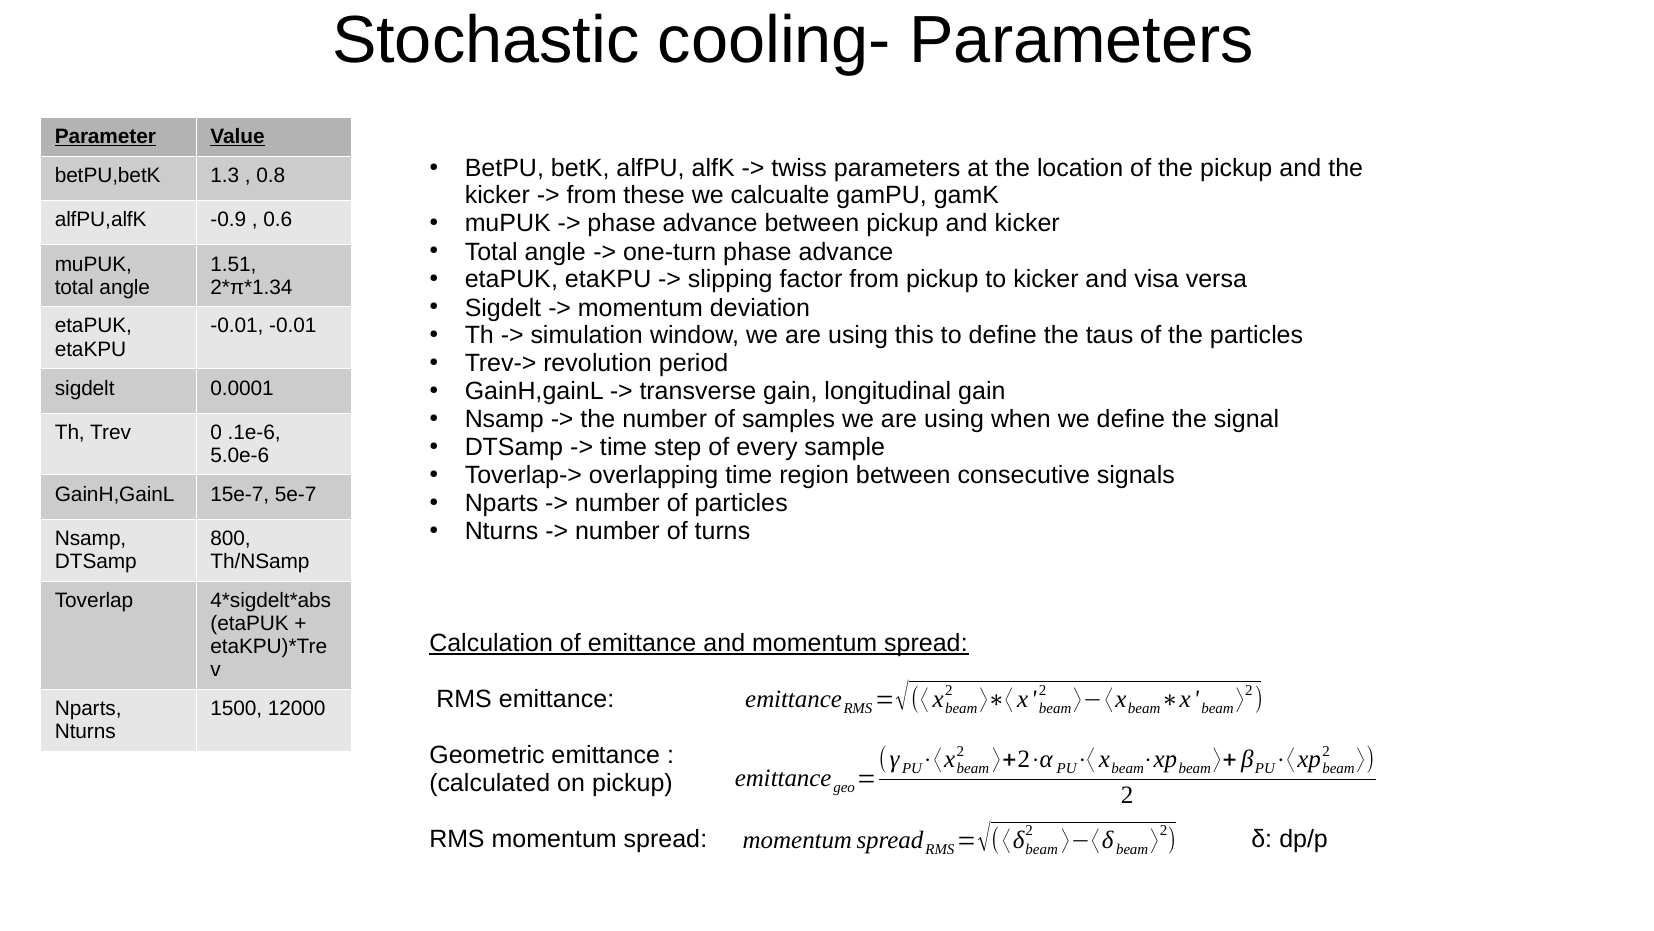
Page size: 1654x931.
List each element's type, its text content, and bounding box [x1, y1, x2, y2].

table_cell 4*sigdelt*abs(etaPUK + etaKPU)*Trev [197, 582, 351, 689]
table_cell 800, Th/NSamp [197, 520, 351, 581]
table_cell Nsamp, DTSamp [41, 520, 196, 581]
title Stochastic cooling- Parameters [49, 0, 1538, 80]
table_cell -0.9 , 0.6 [197, 201, 351, 244]
table_cell etaPUK, etaKPU [41, 307, 196, 368]
table_cell 0.0001 [197, 369, 351, 413]
table_cell alfPU,alfK [41, 201, 196, 244]
chart [736, 820, 1183, 858]
table_cell -0.01, -0.01 [197, 307, 351, 368]
text_box BetPU, betK, alfPU, alfK -> twiss parameters at the location of the pickup and the kicker -> from these we calcualte gamPU, gamK muPUK -> phase advance between pickup and kicker Total angle -> one-turn phase advance etaPUK, etaKPU -> slipping factor from pickup to kicker and visa versa Sigdelt -> momentum deviation Th -> simulation window, we are using this to define the taus of the particles Trev-> revolution period GainH,gainL -> transverse gain, longitudinal gain Nsamp -> the number of samples we are using when we define the signal DTSamp -> time step of every sample Toverlap-> overlapping time region between consecutive signals Nparts -> number of particles Nturns -> number of turns Calculation of emittance and momentum spread: RMS emittance: Geometric emittance : (calculated on pickup) RMS momentum spread: δ: dp/p [414, 145, 1421, 931]
table_cell 1.51, 2*π*1.34 [197, 245, 351, 306]
table_cell sigdelt [41, 369, 196, 413]
table_cell Nparts, Nturns [41, 690, 196, 751]
table_header Value [197, 118, 351, 156]
table_cell Th, Trev [41, 414, 196, 474]
table_cell 0 .1e-6, 5.0e-6 [197, 414, 351, 474]
table_cell muPUK, total angle [41, 245, 196, 306]
table_header Parameter [41, 118, 196, 156]
table_cell 15e-7, 5e-7 [197, 475, 351, 519]
table_cell 1500, 12000 [197, 690, 351, 751]
chart [738, 679, 1269, 717]
table_cell betPU,betK [41, 157, 196, 200]
table_cell 1.3 , 0.8 [197, 157, 351, 200]
table_cell Toverlap [41, 582, 196, 689]
table_cell GainH,GainL [41, 475, 196, 519]
chart [728, 742, 1383, 809]
